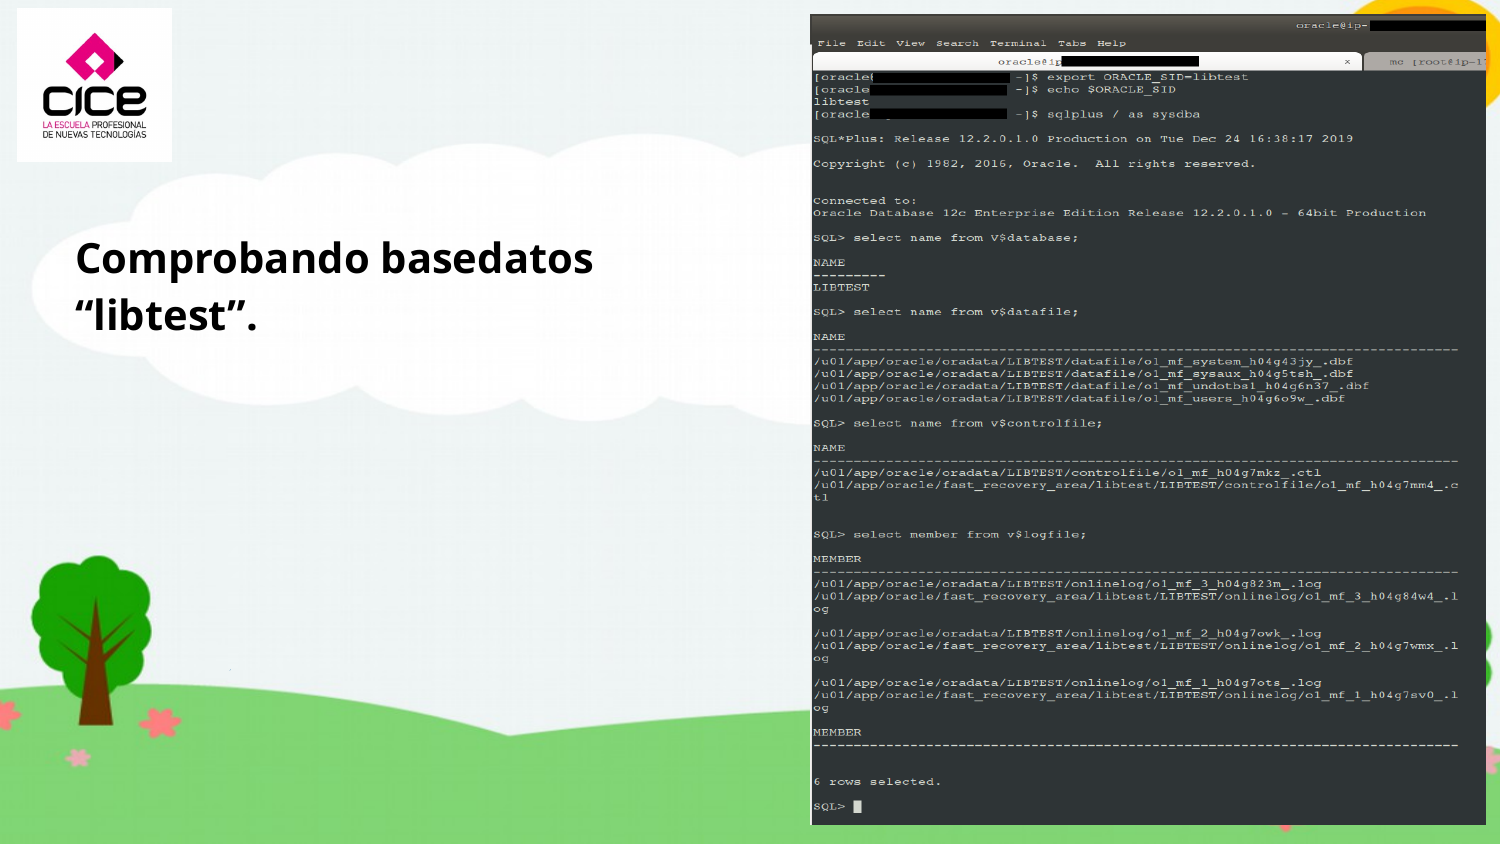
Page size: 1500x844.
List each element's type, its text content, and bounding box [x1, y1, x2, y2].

picture [0, 0, 1500, 844]
title Comprobando basedatos “libtest”. [75, 240, 721, 332]
